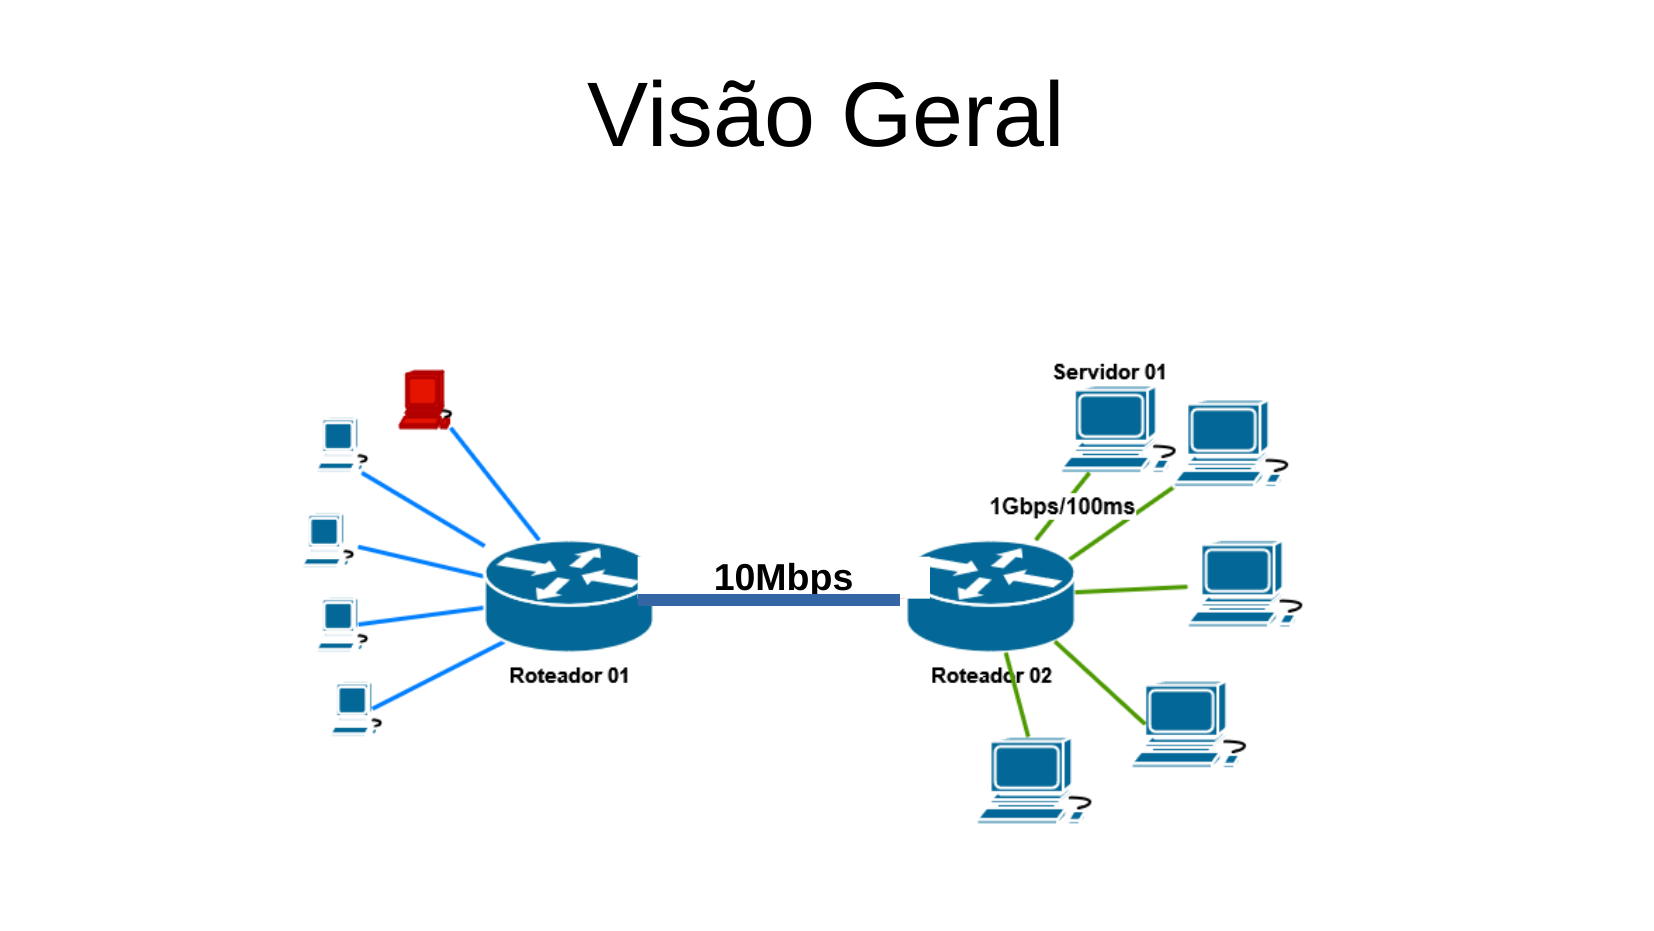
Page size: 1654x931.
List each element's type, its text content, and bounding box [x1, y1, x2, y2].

picture [300, 357, 1315, 826]
title 10Mbps [637, 556, 930, 599]
title Visão Geral [82, 37, 1571, 193]
